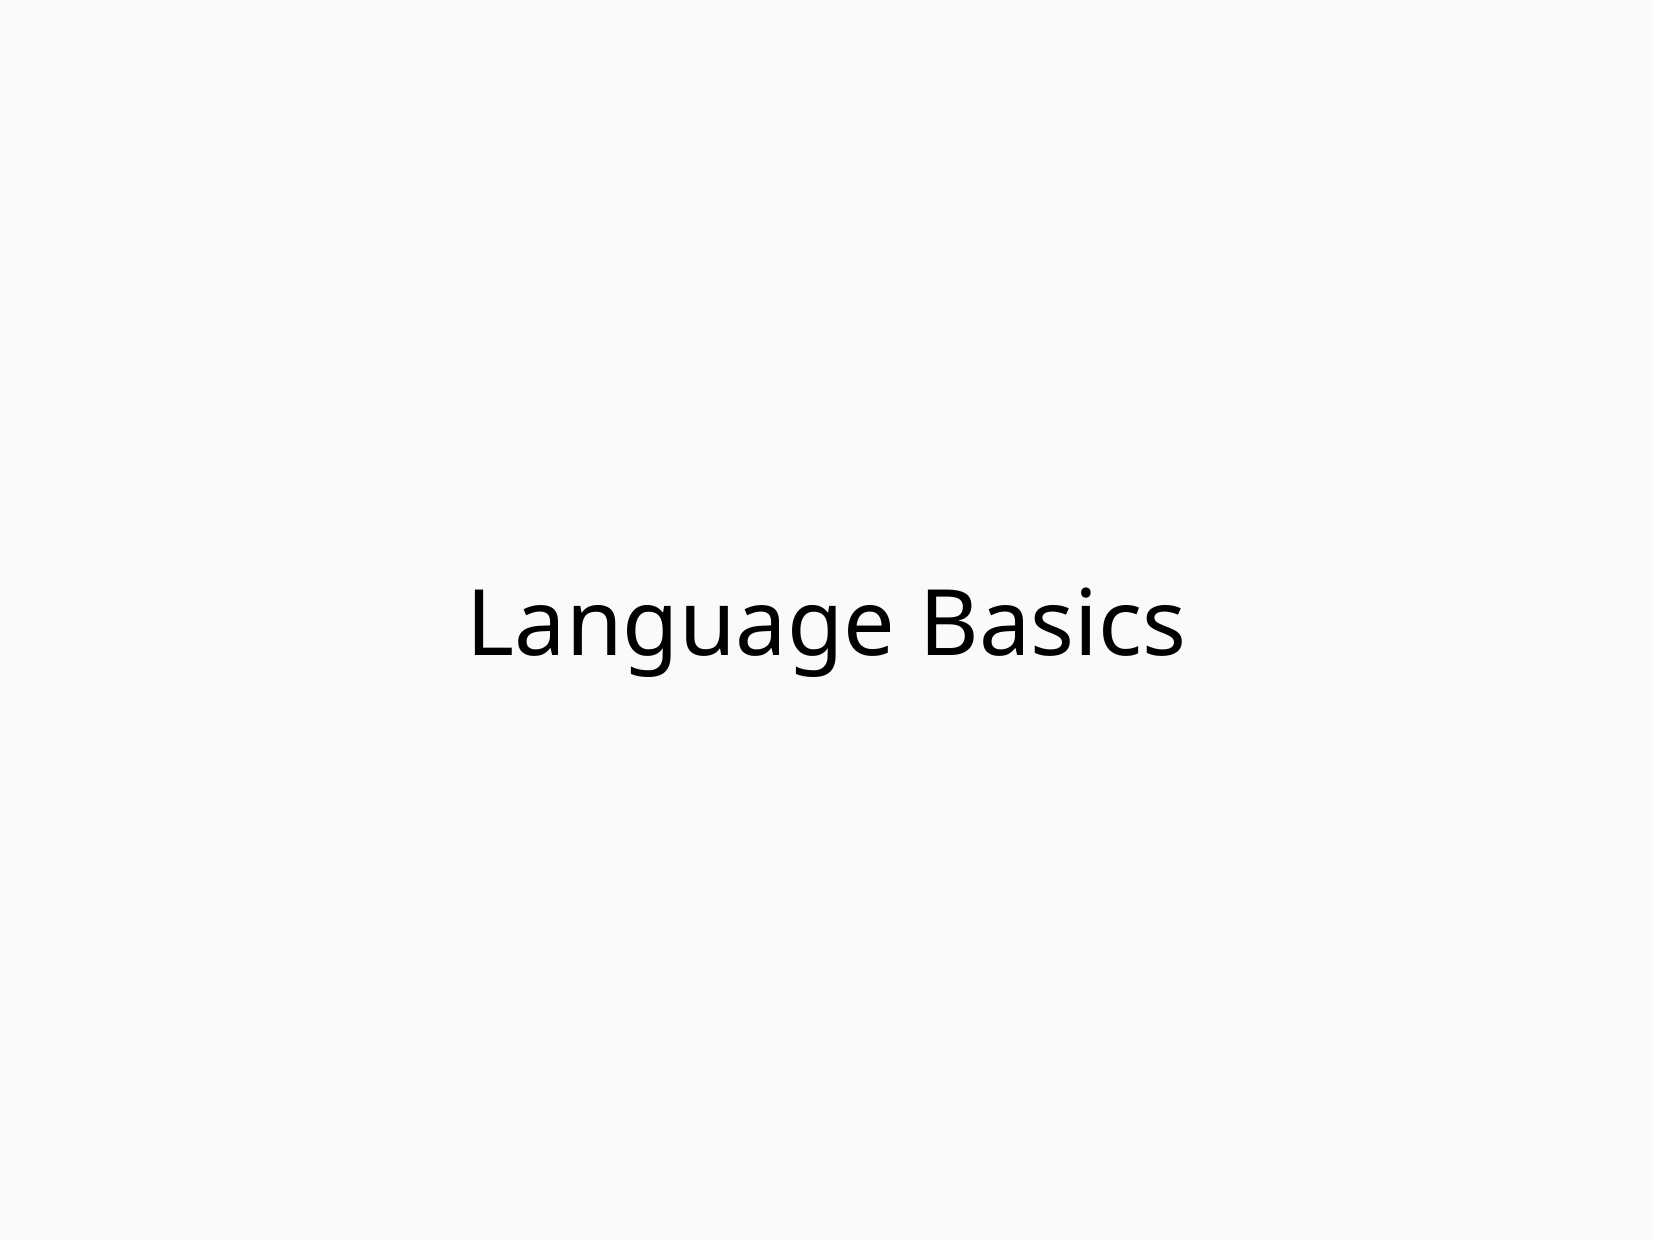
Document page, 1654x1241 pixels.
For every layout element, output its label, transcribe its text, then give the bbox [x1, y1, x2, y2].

subtitle Language Basics [82, 140, 1571, 1101]
